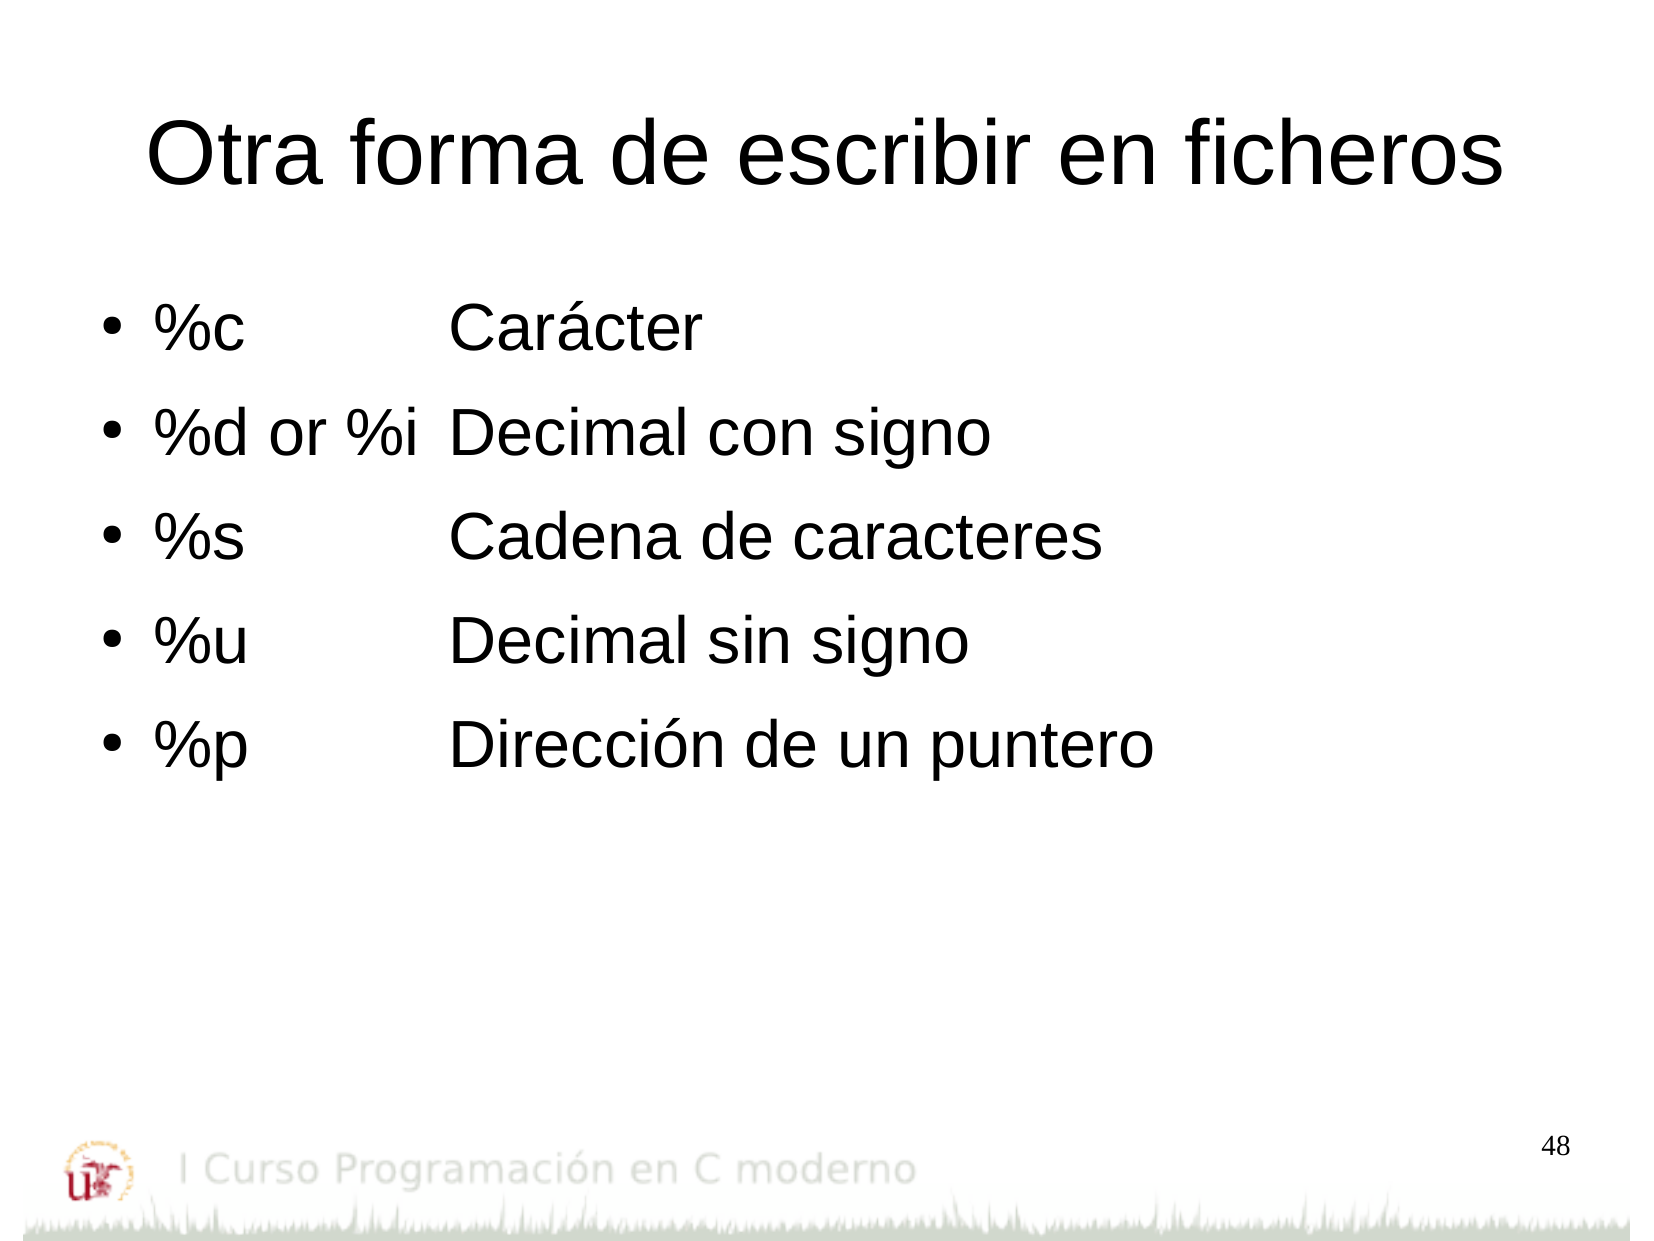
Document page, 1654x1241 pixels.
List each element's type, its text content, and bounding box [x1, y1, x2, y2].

picture [23, 1136, 1630, 1241]
title Otra forma de escribir en ficheros [82, 49, 1571, 257]
list %c Carácter %d or %i Decimal con signo %s Cadena de caracteres %u Decimal sin signo %p Dirección de un puntero [82, 290, 1538, 1010]
